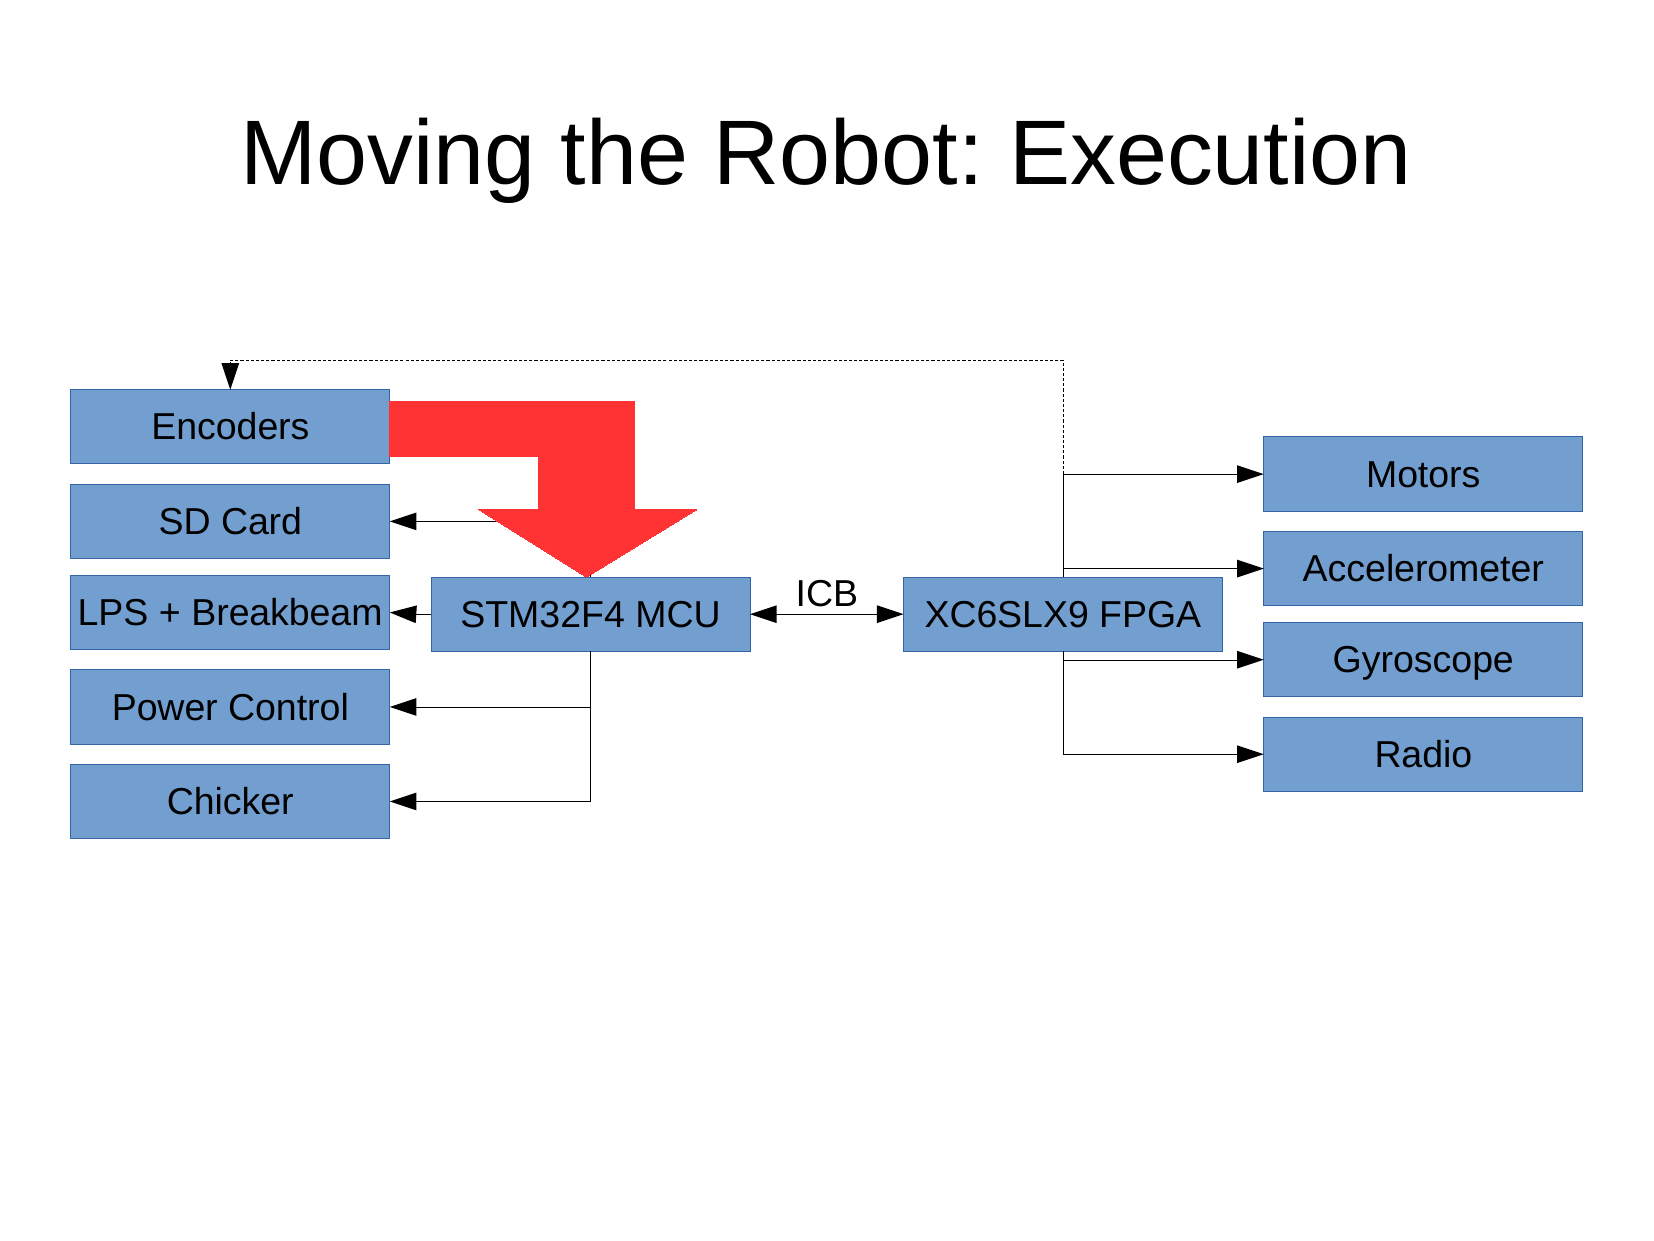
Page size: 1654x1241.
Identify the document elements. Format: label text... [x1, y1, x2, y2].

text_box Chicker [70, 764, 390, 839]
text_box Gyroscope [1263, 622, 1583, 697]
text_box Motors [1263, 436, 1583, 512]
text_box Power Control [70, 669, 390, 745]
text_box XC6SLX9 FPGA [903, 577, 1223, 652]
text_box LPS + Breakbeam [70, 575, 390, 650]
text_box [389, 401, 697, 578]
text_box SD Card [70, 484, 390, 559]
text_box Encoders [70, 389, 390, 464]
title Moving the Robot: Execution [82, 49, 1571, 257]
text_box STM32F4 MCU [431, 577, 751, 652]
text_box Accelerometer [1263, 531, 1583, 606]
text_box Radio [1263, 717, 1583, 792]
